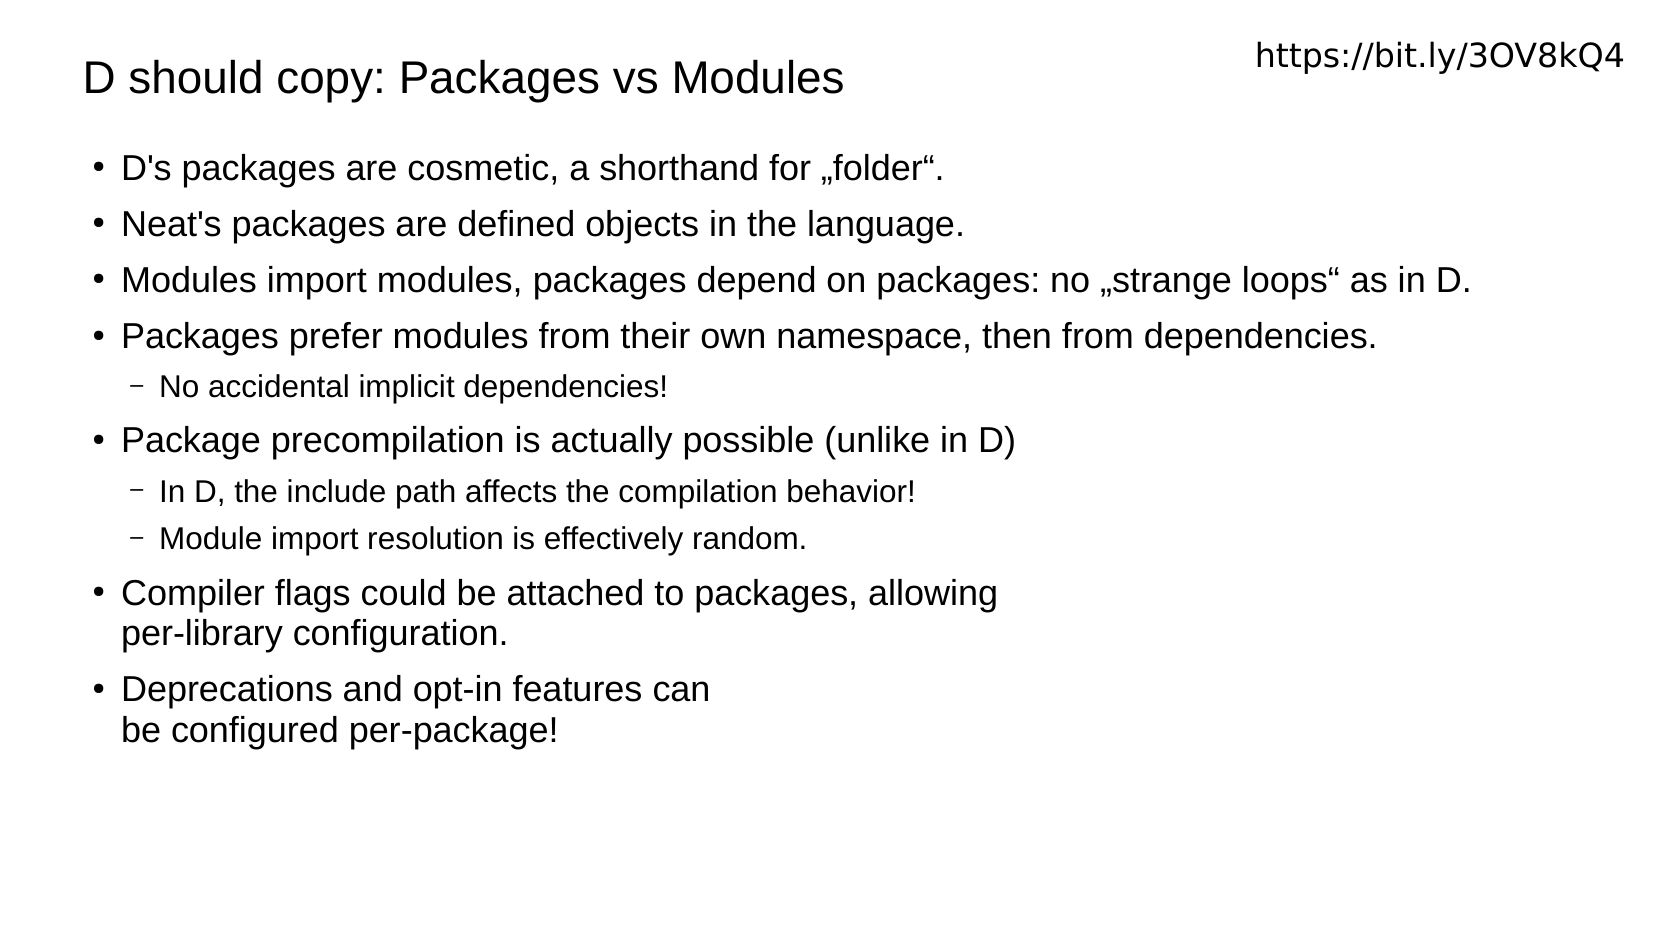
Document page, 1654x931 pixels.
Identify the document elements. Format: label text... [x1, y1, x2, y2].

title D should copy: Packages vs Modules [82, 37, 1270, 119]
list D's packages are cosmetic, a shorthand for „folder“. Neat's packages are defined objects in the language. Modules import modules, packages depend on packages: no „strange loops“ as in D. Packages prefer modules from their own namespace, then from dependencies. No accidental implicit dependencies! Package precompilation is actually possible (unlike in D) In D, the include path affects the compilation behavior! Module import resolution is effectively random. Compiler flags could be attached to packages, allowing per-library configuration. Deprecations and opt-in features can be configured per-package! [82, 147, 1571, 758]
